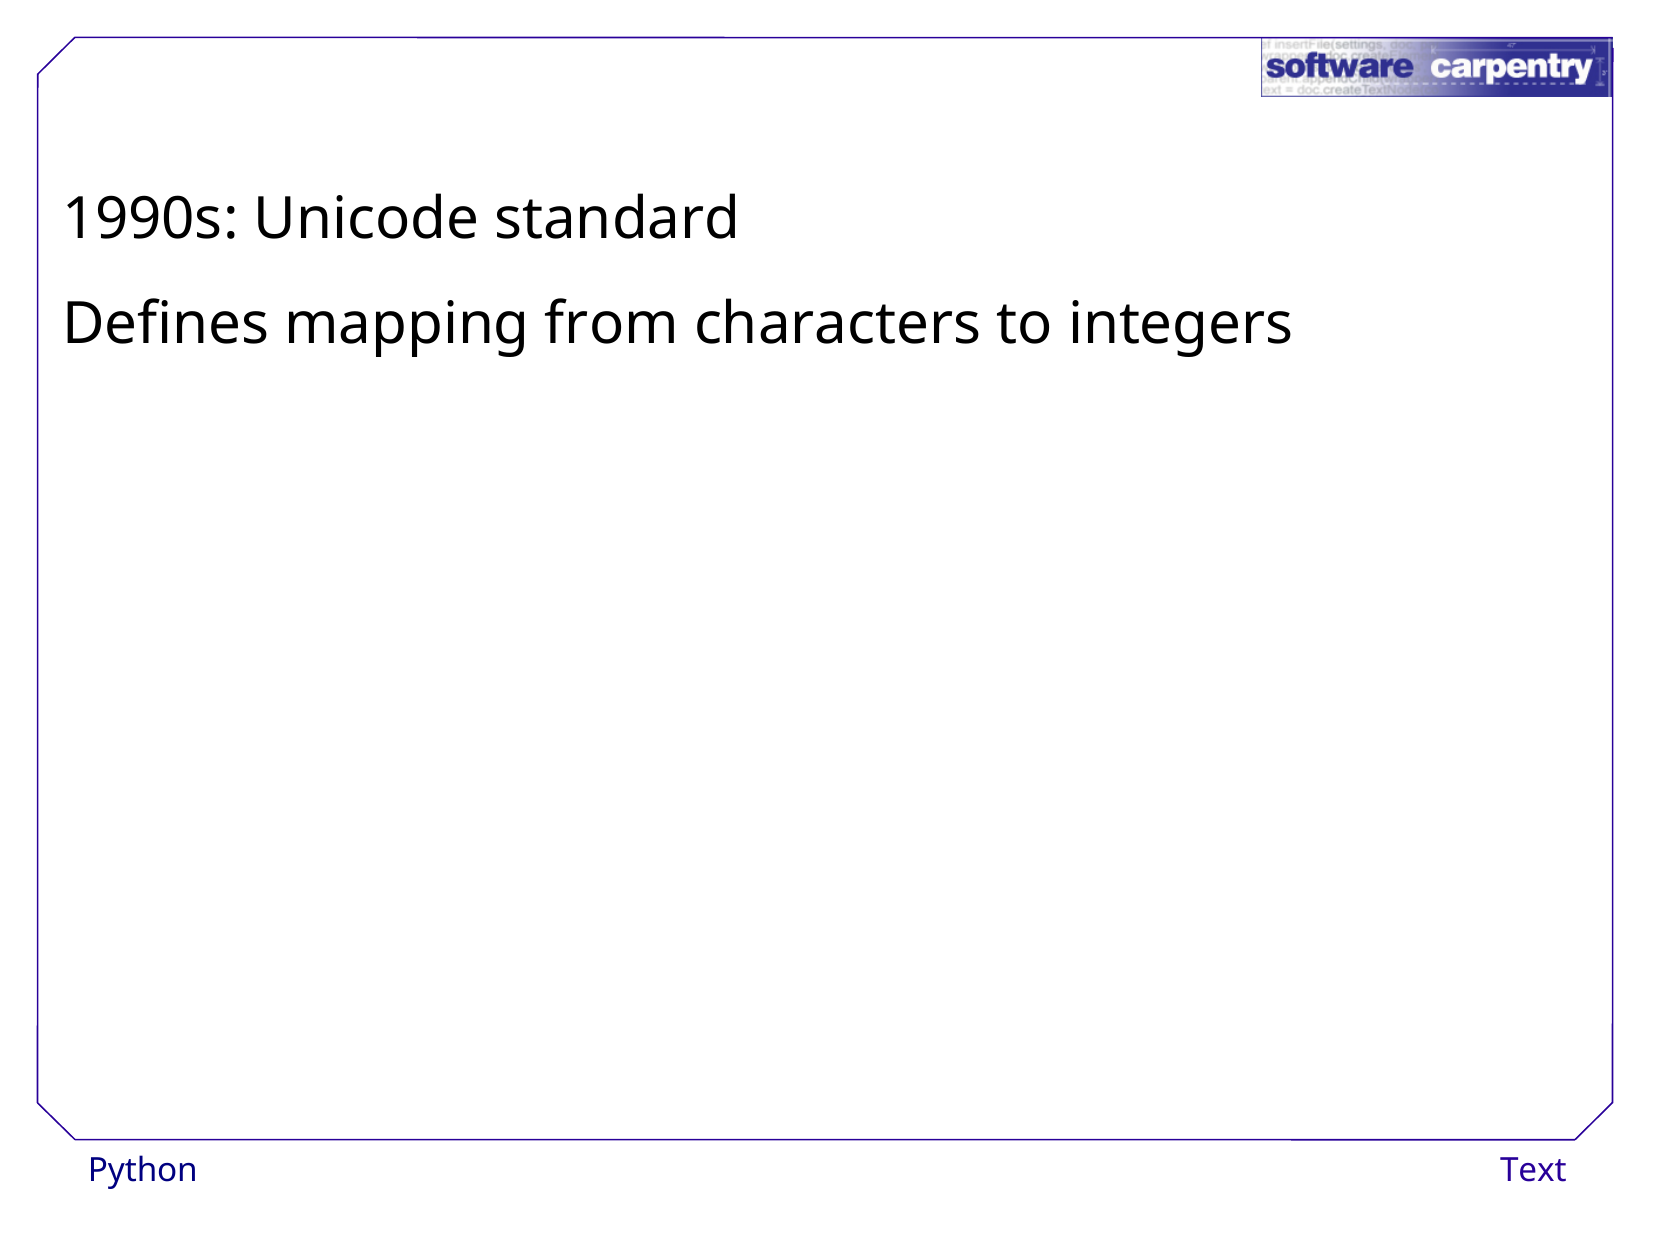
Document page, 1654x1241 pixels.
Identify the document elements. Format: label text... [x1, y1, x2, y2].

text_box 1990s: Unicode standard Defines mapping from characters to integers [47, 137, 1459, 364]
picture [1261, 39, 1613, 97]
